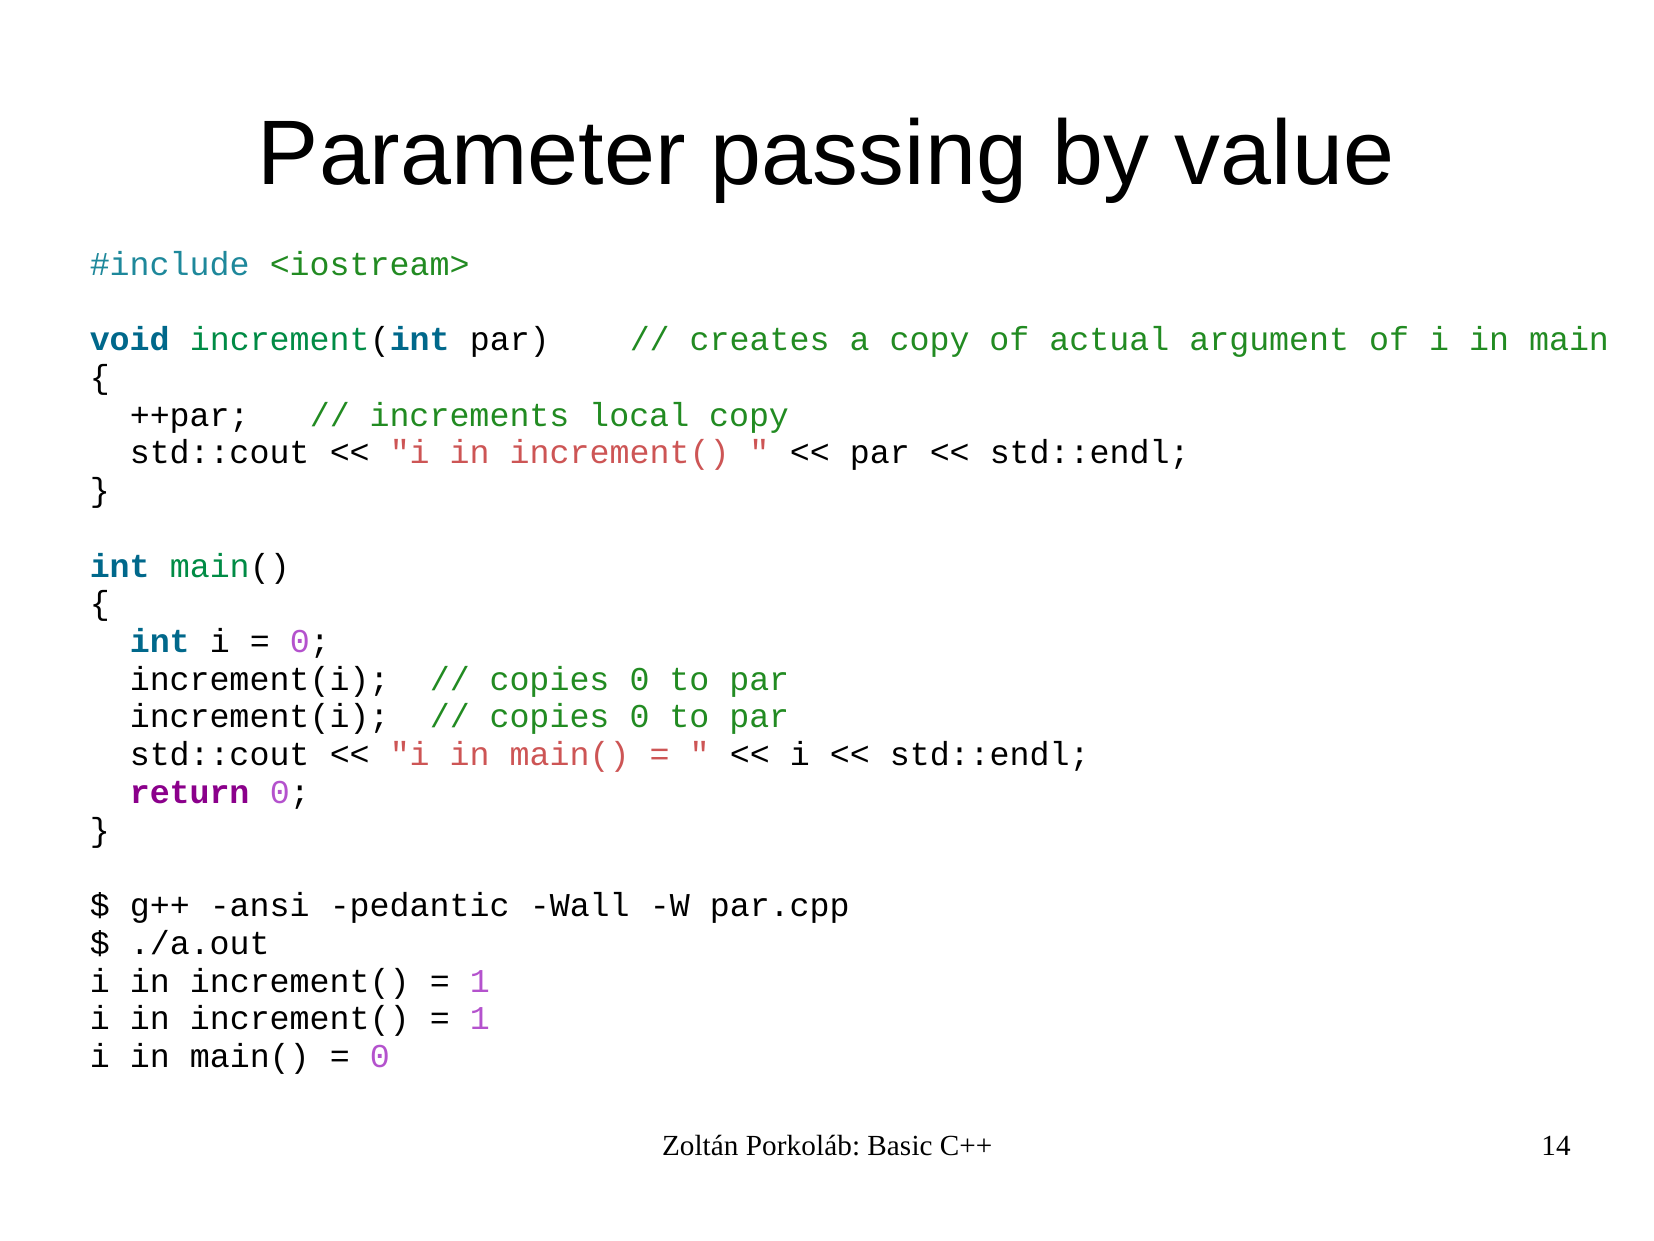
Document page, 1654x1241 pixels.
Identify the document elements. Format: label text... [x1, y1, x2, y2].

title Parameter passing by value [82, 49, 1571, 257]
text_box #include <iostream> void increment(int par) // creates a copy of actual argument of i in main { ++par; // increments local copy std::cout << "i in increment() " << par << std::endl; } int main() { int i = 0; increment(i); // copies 0 to par increment(i); // copies 0 to par std::cout << "i in main() = " << i << std::endl; return 0; } $ g++ -ansi -pedantic -Wall -W par.cpp $ ./a.out i in increment() = 1 i in increment() = 1 i in main() = 0 [75, 240, 1654, 1116]
